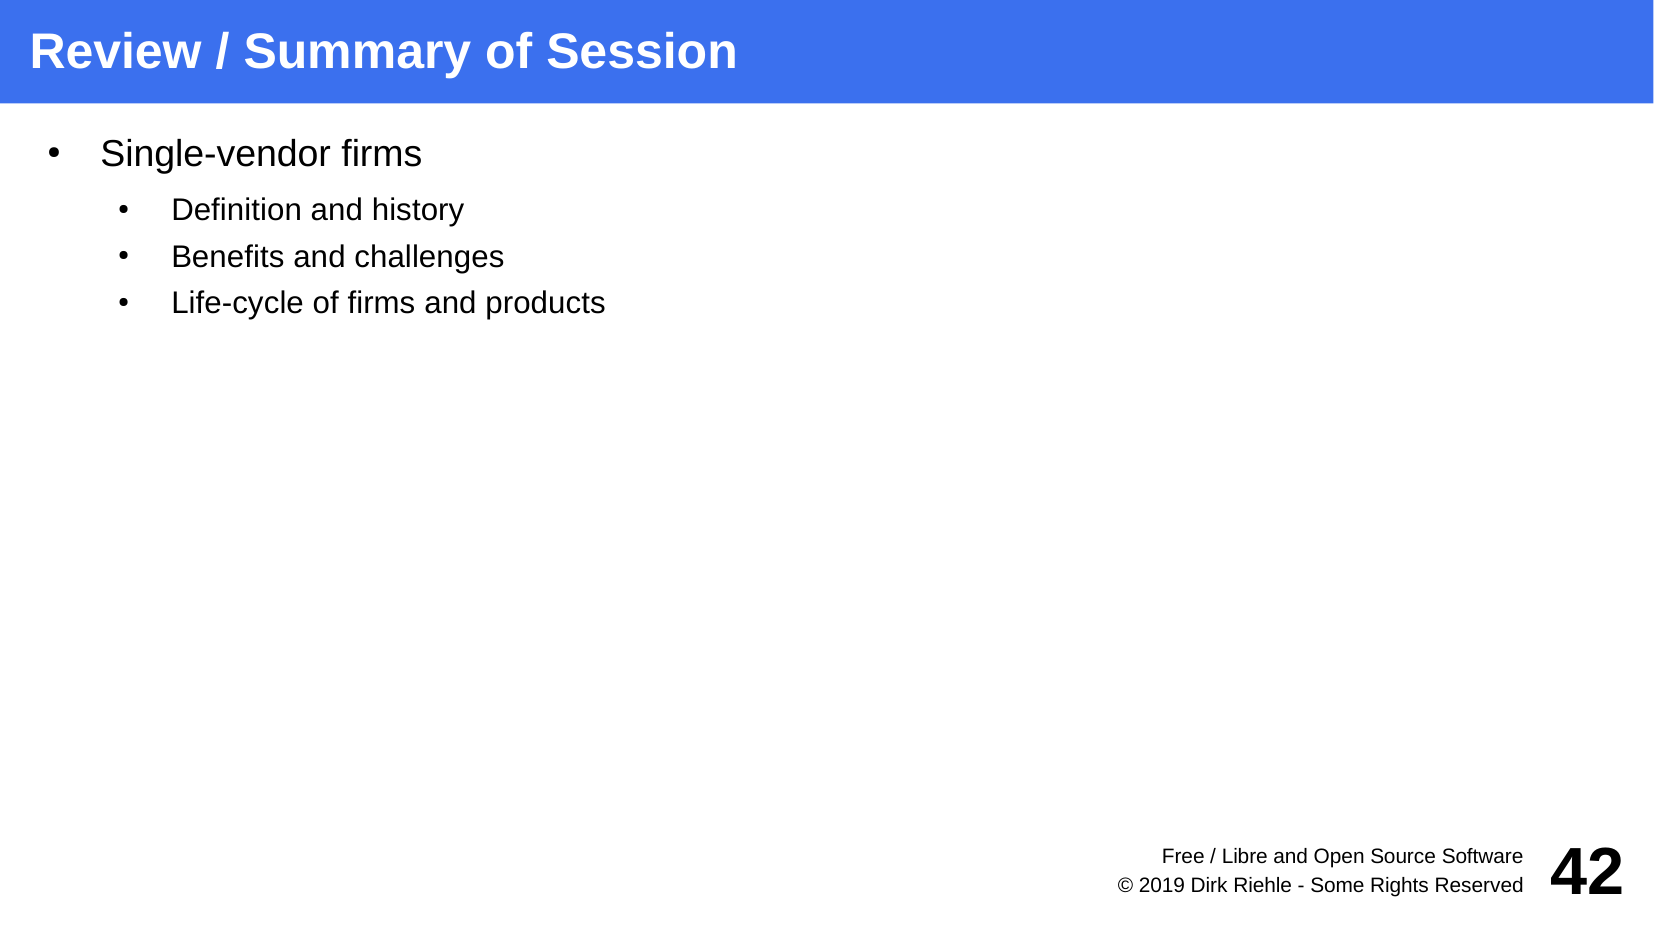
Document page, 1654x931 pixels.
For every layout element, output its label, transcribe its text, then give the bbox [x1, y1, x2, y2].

title Review / Summary of Session [0, 0, 1654, 104]
list Single-vendor firms Definition and history Benefits and challenges Life-cycle of firms and products [29, 132, 1625, 813]
